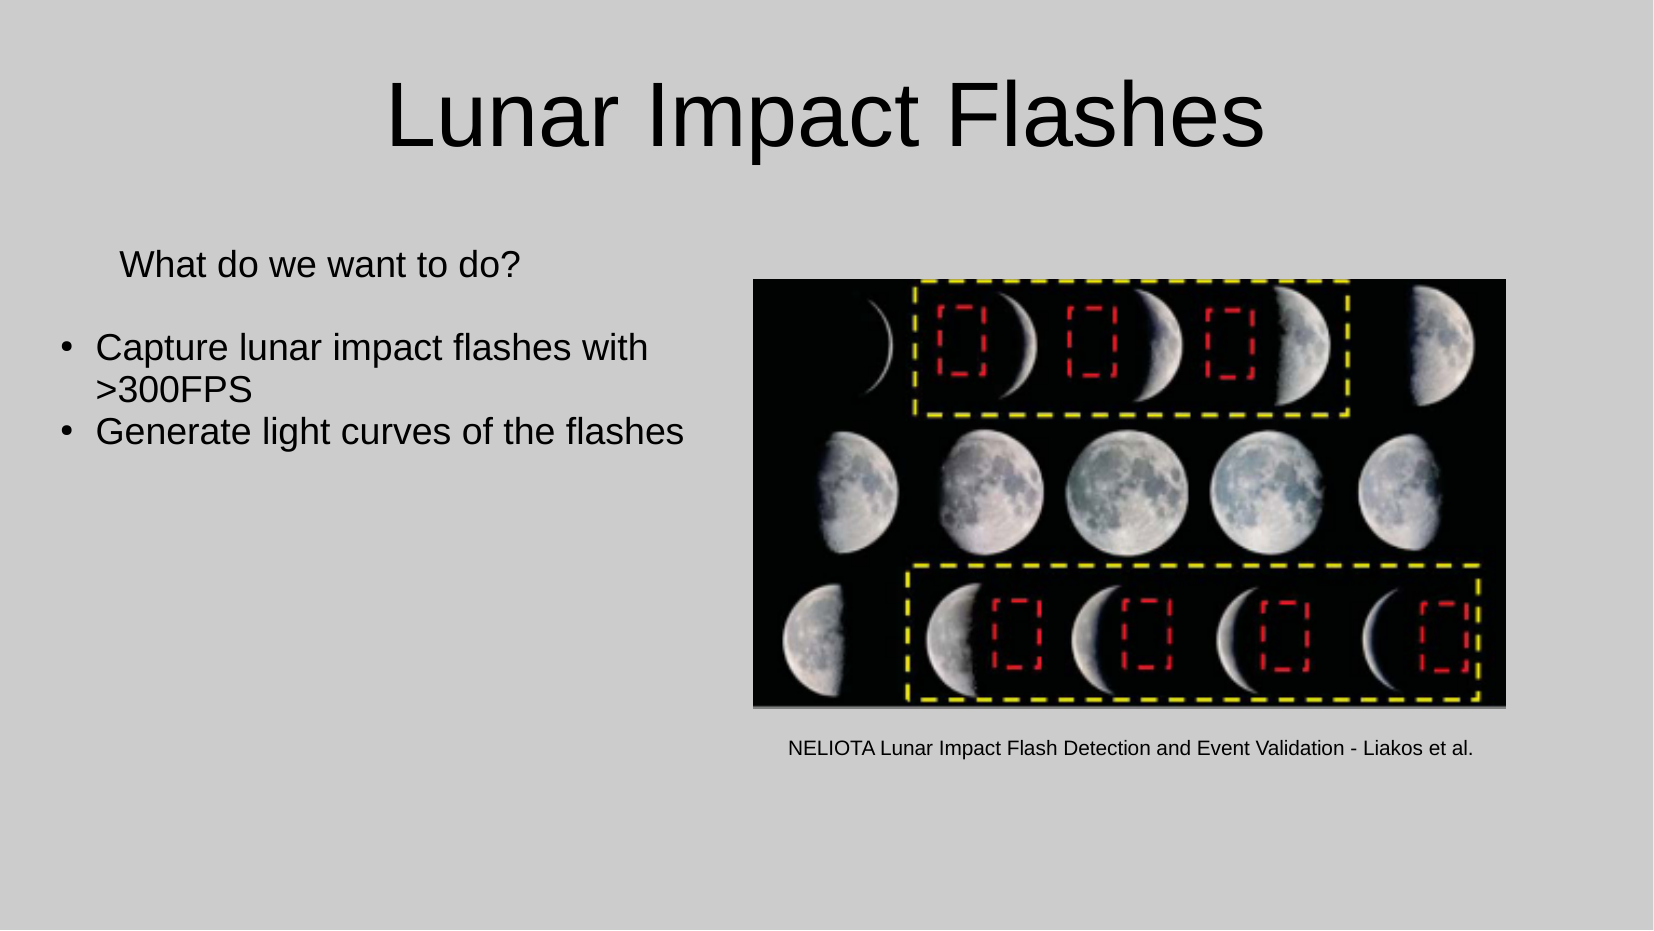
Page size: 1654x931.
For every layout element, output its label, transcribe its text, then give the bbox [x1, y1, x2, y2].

text_box What do we want to do? [104, 236, 536, 294]
text_box Capture lunar impact flashes with >300FPS Generate light curves of the flashes [45, 319, 709, 857]
text_box NELIOTA Lunar Impact Flash Detection and Event Validation - Liakos et al. [767, 729, 1654, 768]
title Lunar Impact Flashes [82, 37, 1571, 193]
picture [753, 279, 1506, 709]
